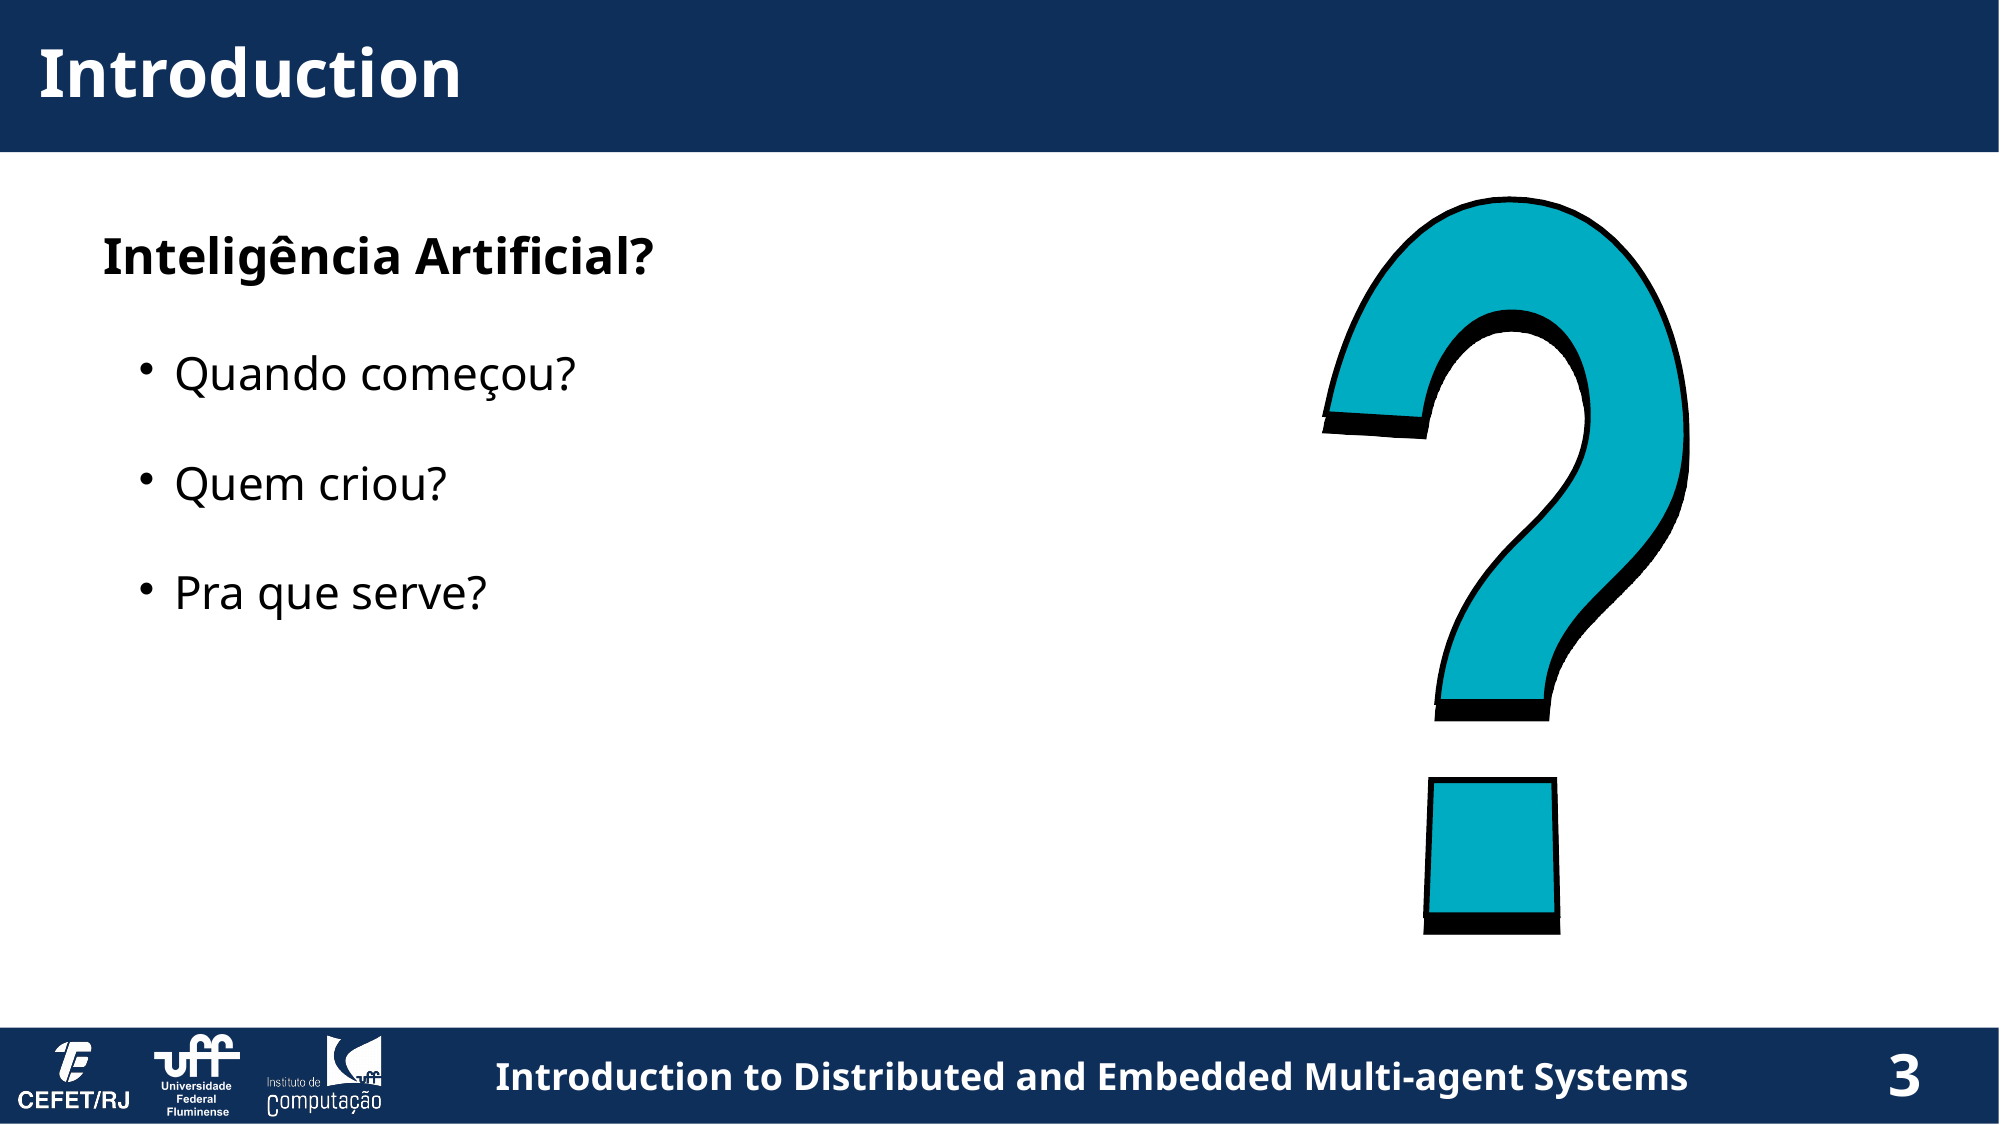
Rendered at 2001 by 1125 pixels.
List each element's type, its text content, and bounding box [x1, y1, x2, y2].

picture [265, 1033, 383, 1117]
text_box ? [1325, 199, 1687, 702]
text_box ? [1426, 780, 1558, 916]
picture [18, 1021, 129, 1125]
text_box Inteligência Artificial? Quando começou? Quem criou? Pra que serve? [88, 216, 856, 797]
text_box Introduction [25, 23, 1999, 119]
picture [153, 1033, 241, 1121]
